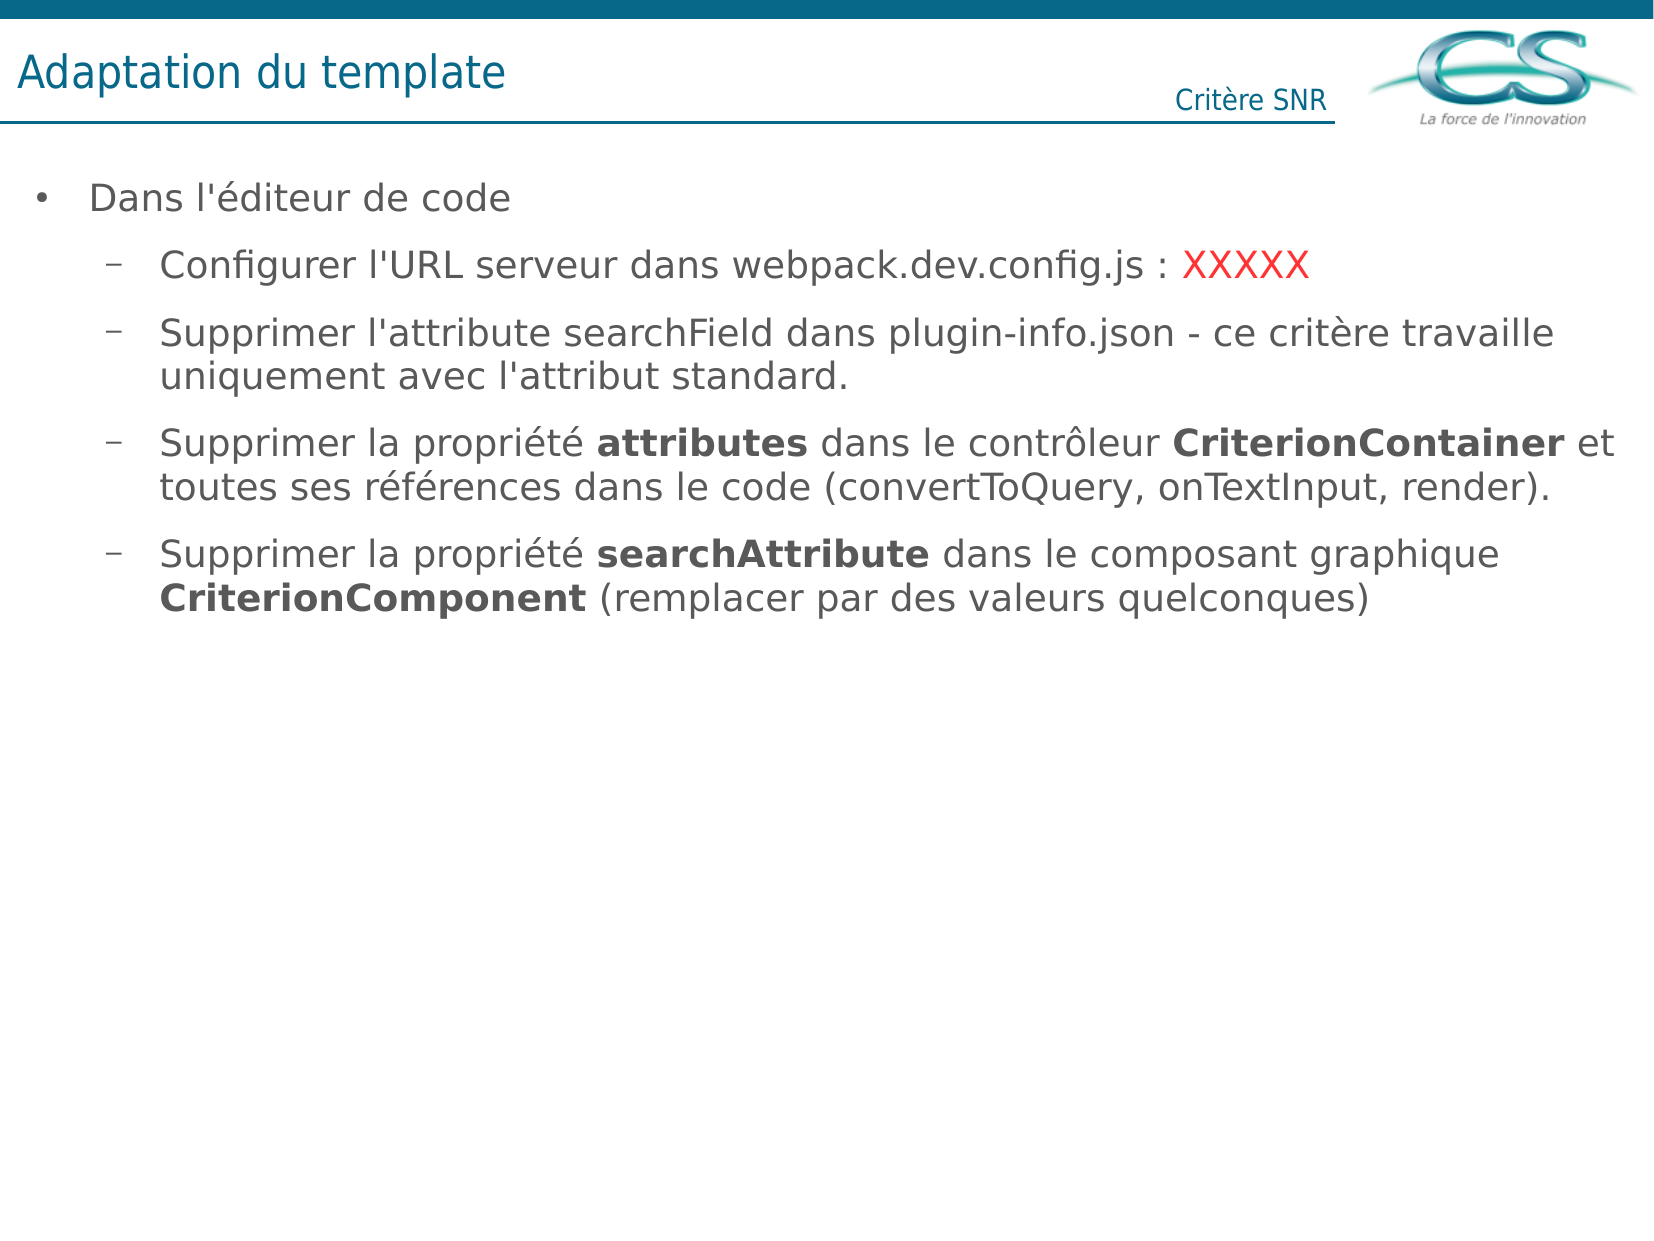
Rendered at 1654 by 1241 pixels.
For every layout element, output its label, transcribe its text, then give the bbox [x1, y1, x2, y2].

list Dans l'éditeur de code Configurer l'URL serveur dans webpack.dev.config.js : XXXXX Supprimer l'attribute searchField dans plugin-info.json - ce critère travaille uniquement avec l'attribut standard. Supprimer la propriété attributes dans le contrôleur CriterionContainer et toutes ses références dans le code (convertToQuery, onTextInput, render). Supprimer la propriété searchAttribute dans le composant graphique CriterionComponent (remplacer par des valeurs quelconques) [17, 177, 1630, 1217]
title Adaptation du template [17, 46, 1368, 106]
picture [1368, 28, 1642, 128]
text_box Critère SNR [1163, 71, 1347, 142]
